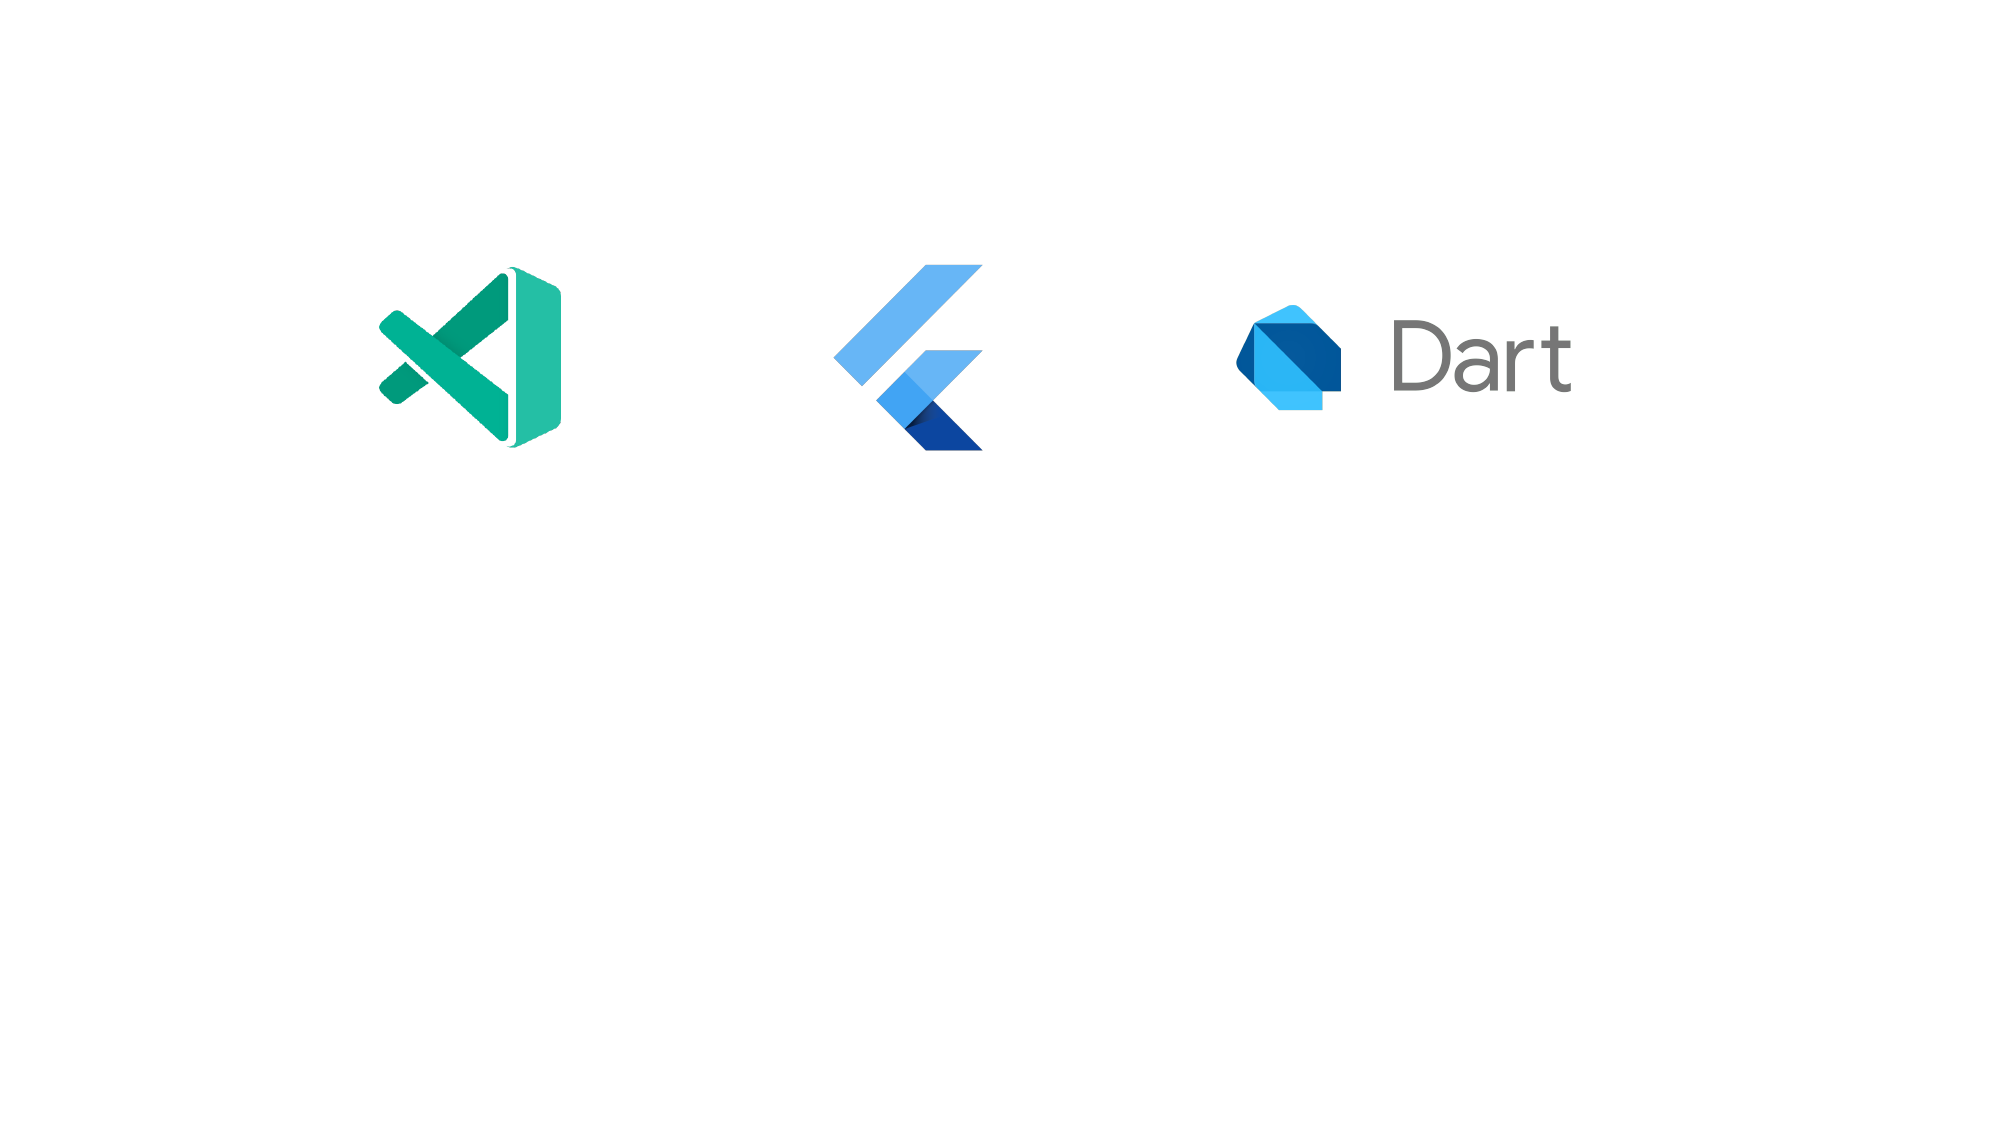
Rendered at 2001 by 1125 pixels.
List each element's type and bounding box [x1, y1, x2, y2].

picture [765, 252, 1051, 463]
picture [379, 267, 561, 448]
picture [1186, 212, 1621, 503]
